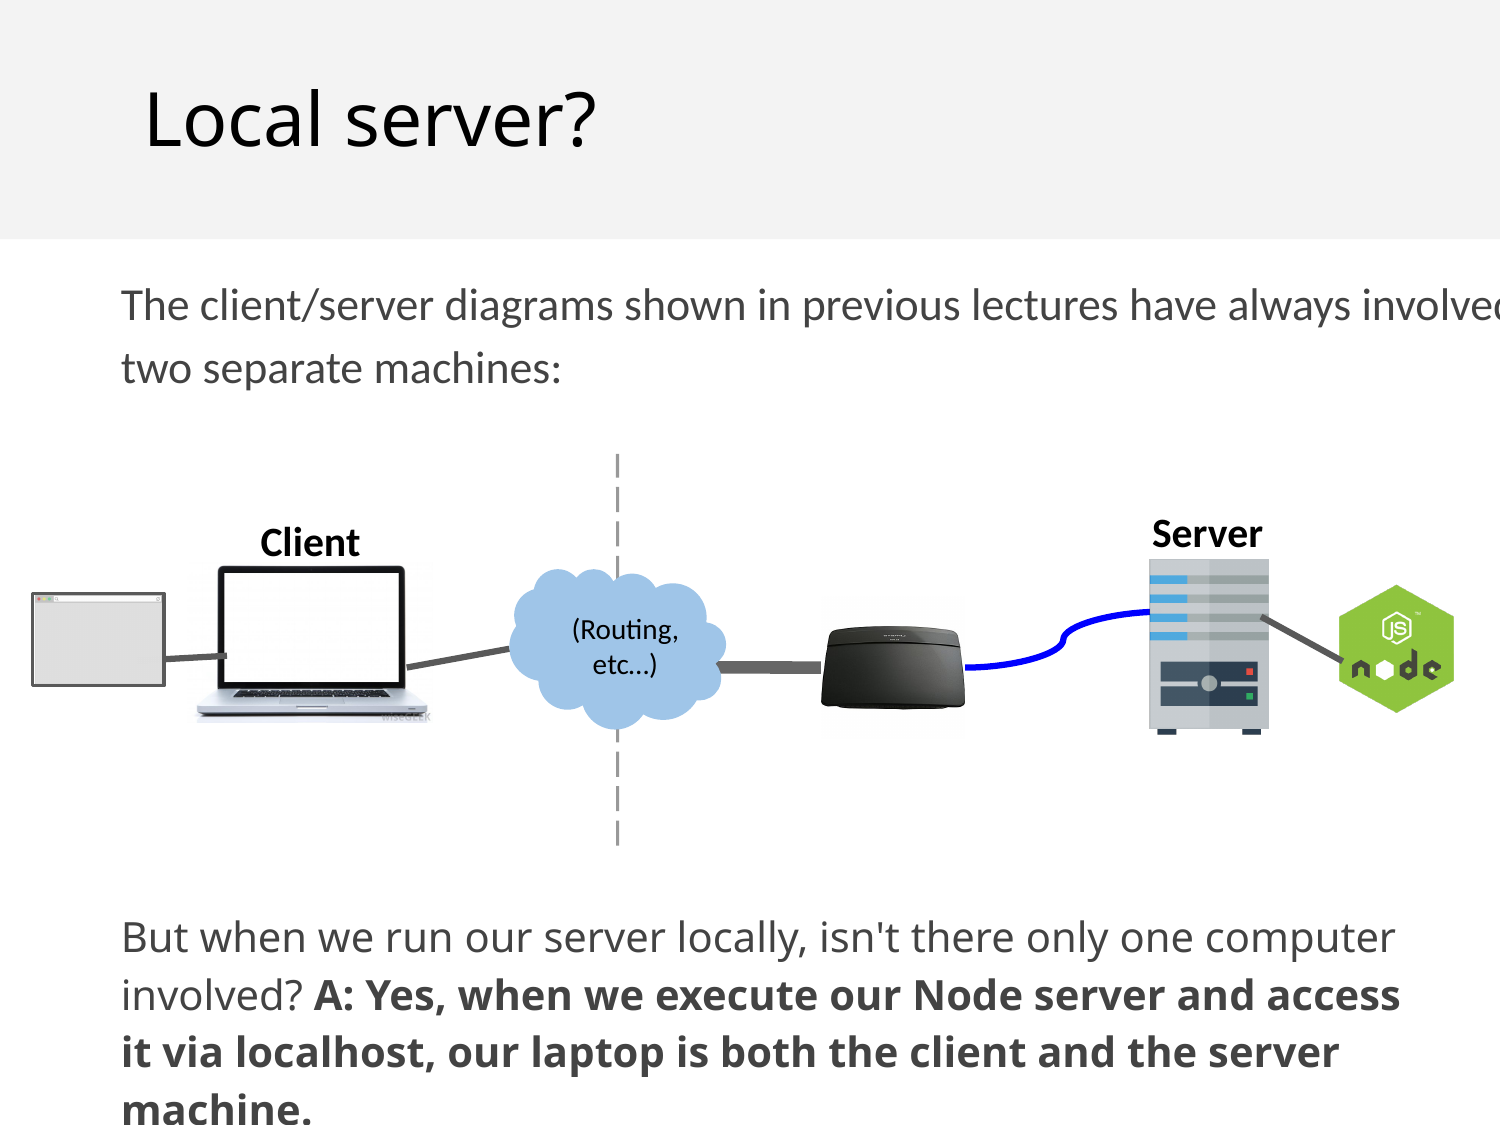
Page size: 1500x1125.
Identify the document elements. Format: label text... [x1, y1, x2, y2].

list The client/server diagrams shown in previous lectures have always involved two separate machines: [105, 250, 1500, 446]
picture [1114, 587, 1302, 743]
text_box Server [1085, 474, 1331, 587]
text_box (Routing, etc…) [509, 569, 727, 730]
picture [1330, 583, 1462, 715]
text_box Client [188, 483, 434, 597]
list But when we run our server locally, isn't there only one computer involved? A: Yes, when we execute our Node server and access it via localhost, our laptop is both the client and the server machine. [105, 888, 1426, 1083]
picture [821, 596, 965, 739]
picture [187, 562, 433, 723]
title Local server? [128, 56, 1372, 183]
picture [34, 595, 163, 685]
